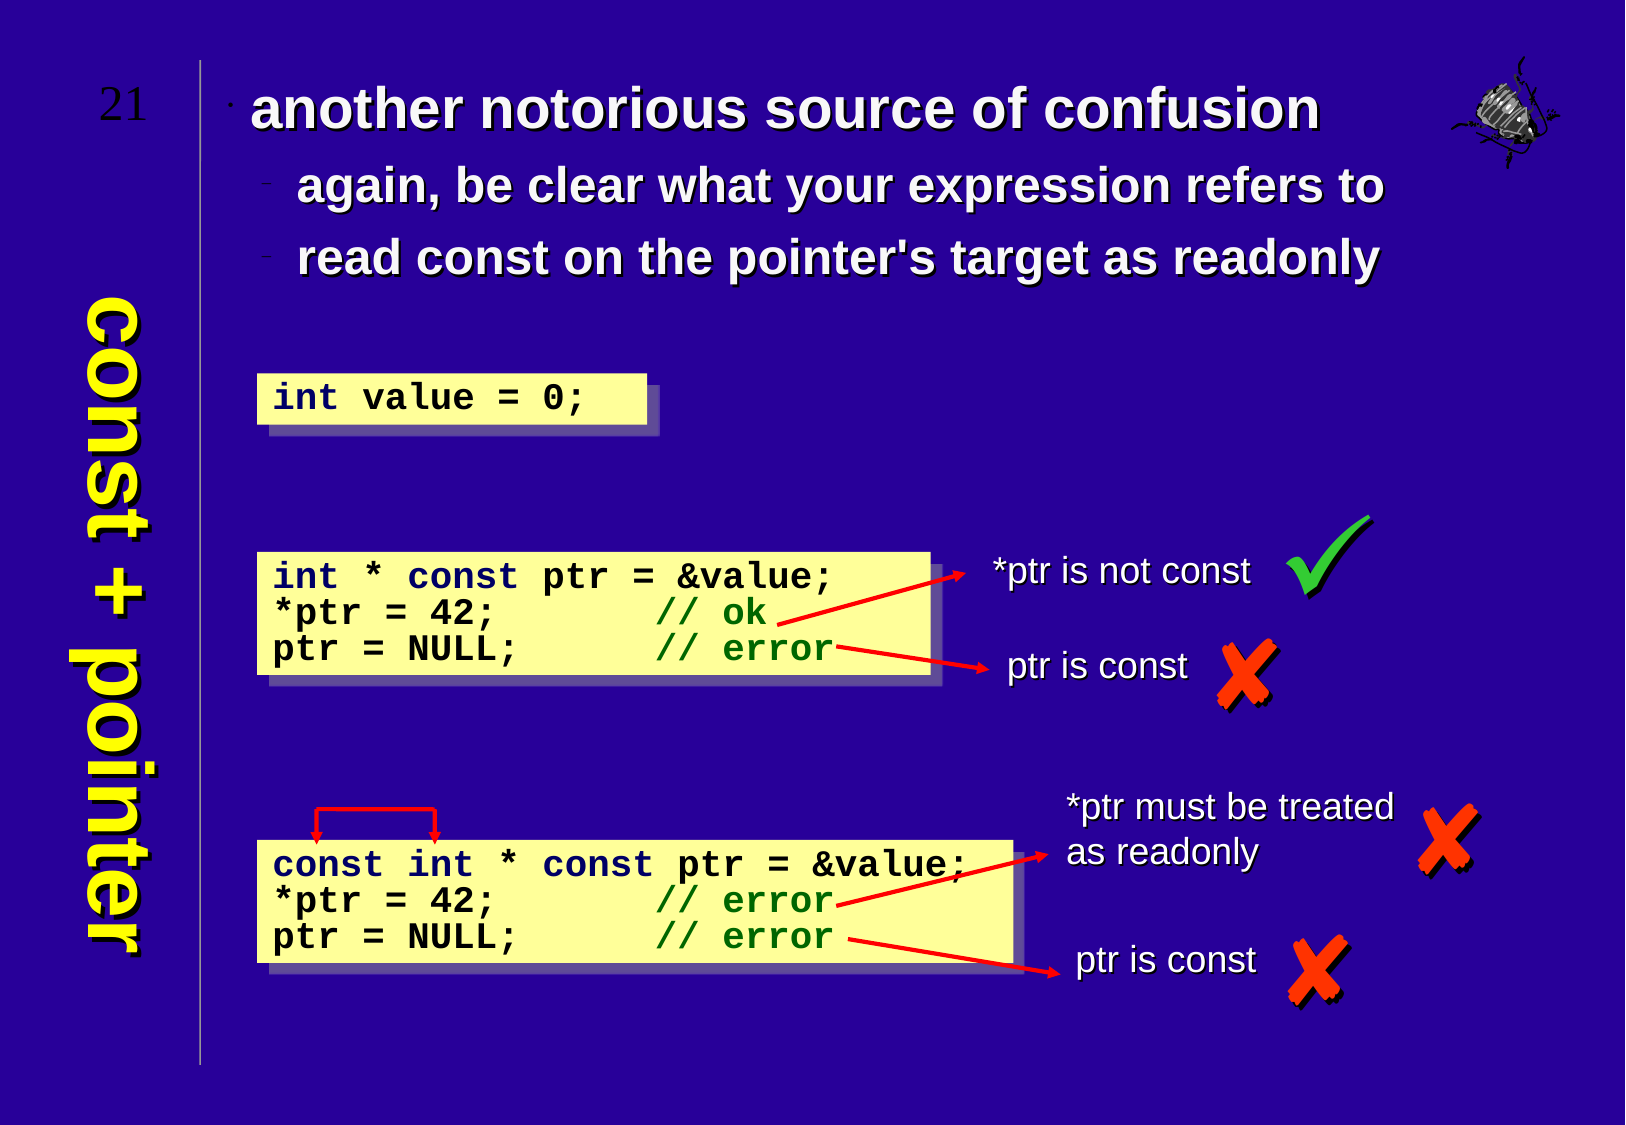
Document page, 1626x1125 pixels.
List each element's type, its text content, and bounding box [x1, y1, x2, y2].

text_box  [1261, 882, 1380, 1047]
text_box ptr is const [1060, 927, 1261, 988]
text_box int value = 0; [257, 373, 648, 425]
text_box [1527, 105, 1534, 119]
text_box const int * const ptr = &value; *ptr = 42; // error ptr = NULL; // error [257, 839, 1014, 963]
title const + pointer [50, 187, 188, 1063]
text_box [1478, 73, 1524, 130]
text_box *ptr is not const [977, 538, 1261, 600]
text_box [1500, 110, 1526, 147]
text_box ptr is const [992, 633, 1190, 694]
text_box [1534, 116, 1542, 121]
text_box int * const ptr = &value; *ptr = 42; // ok ptr = NULL; // error [257, 551, 931, 675]
list another notorious source of confusion again, be clear what your expression refers to read const on the pointer's target as readonly [212, 62, 1550, 1063]
text_box [1485, 87, 1495, 94]
text_box *ptr must be treated as readonly [1051, 774, 1391, 881]
text_box  [1190, 586, 1393, 751]
text_box [1519, 124, 1537, 142]
text_box  [1391, 751, 1510, 917]
text_box  [1261, 479, 1451, 645]
